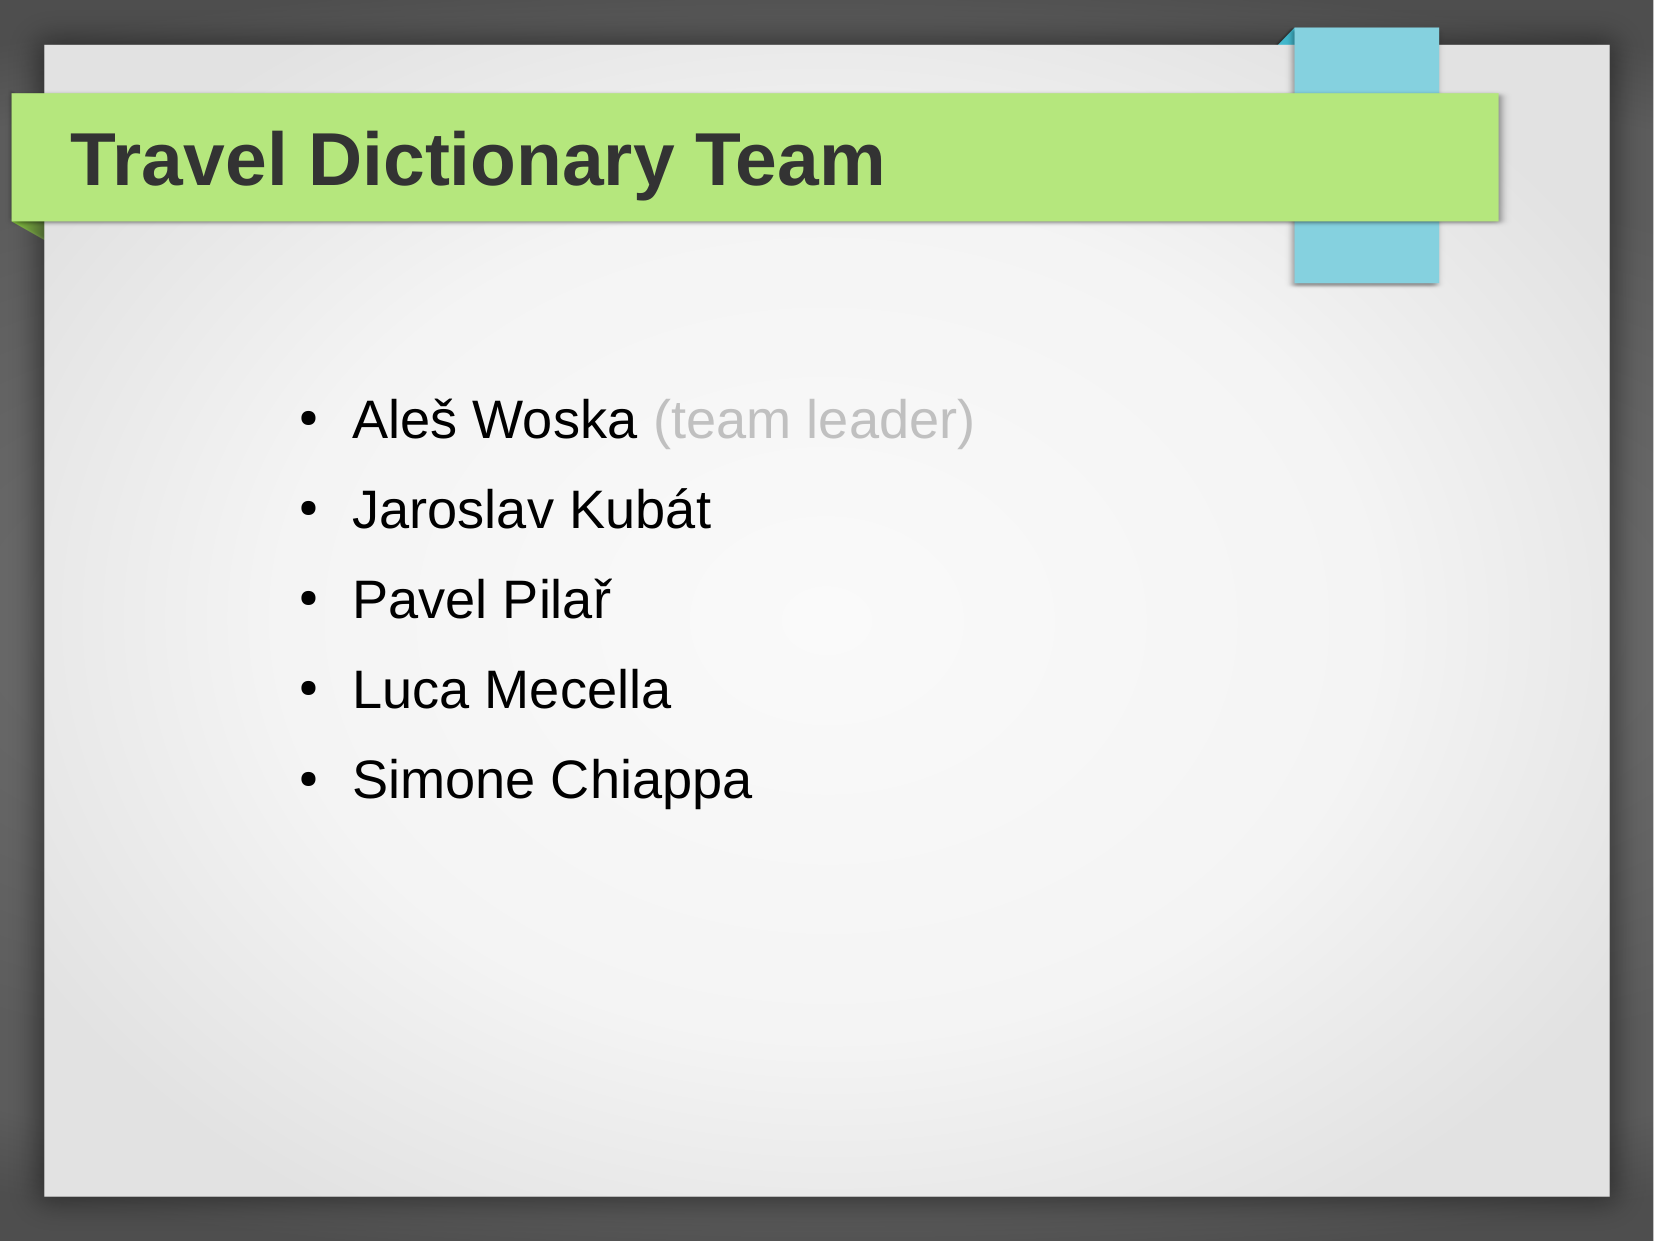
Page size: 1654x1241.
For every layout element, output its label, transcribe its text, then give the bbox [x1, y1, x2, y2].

picture [0, 0, 1654, 1241]
title Travel Dictionary Team [70, 106, 1229, 213]
list Aleš Woska (team leader) Jaroslav Kubát Pavel Pilař Luca Mecella Simone Chiappa [281, 389, 1548, 1110]
